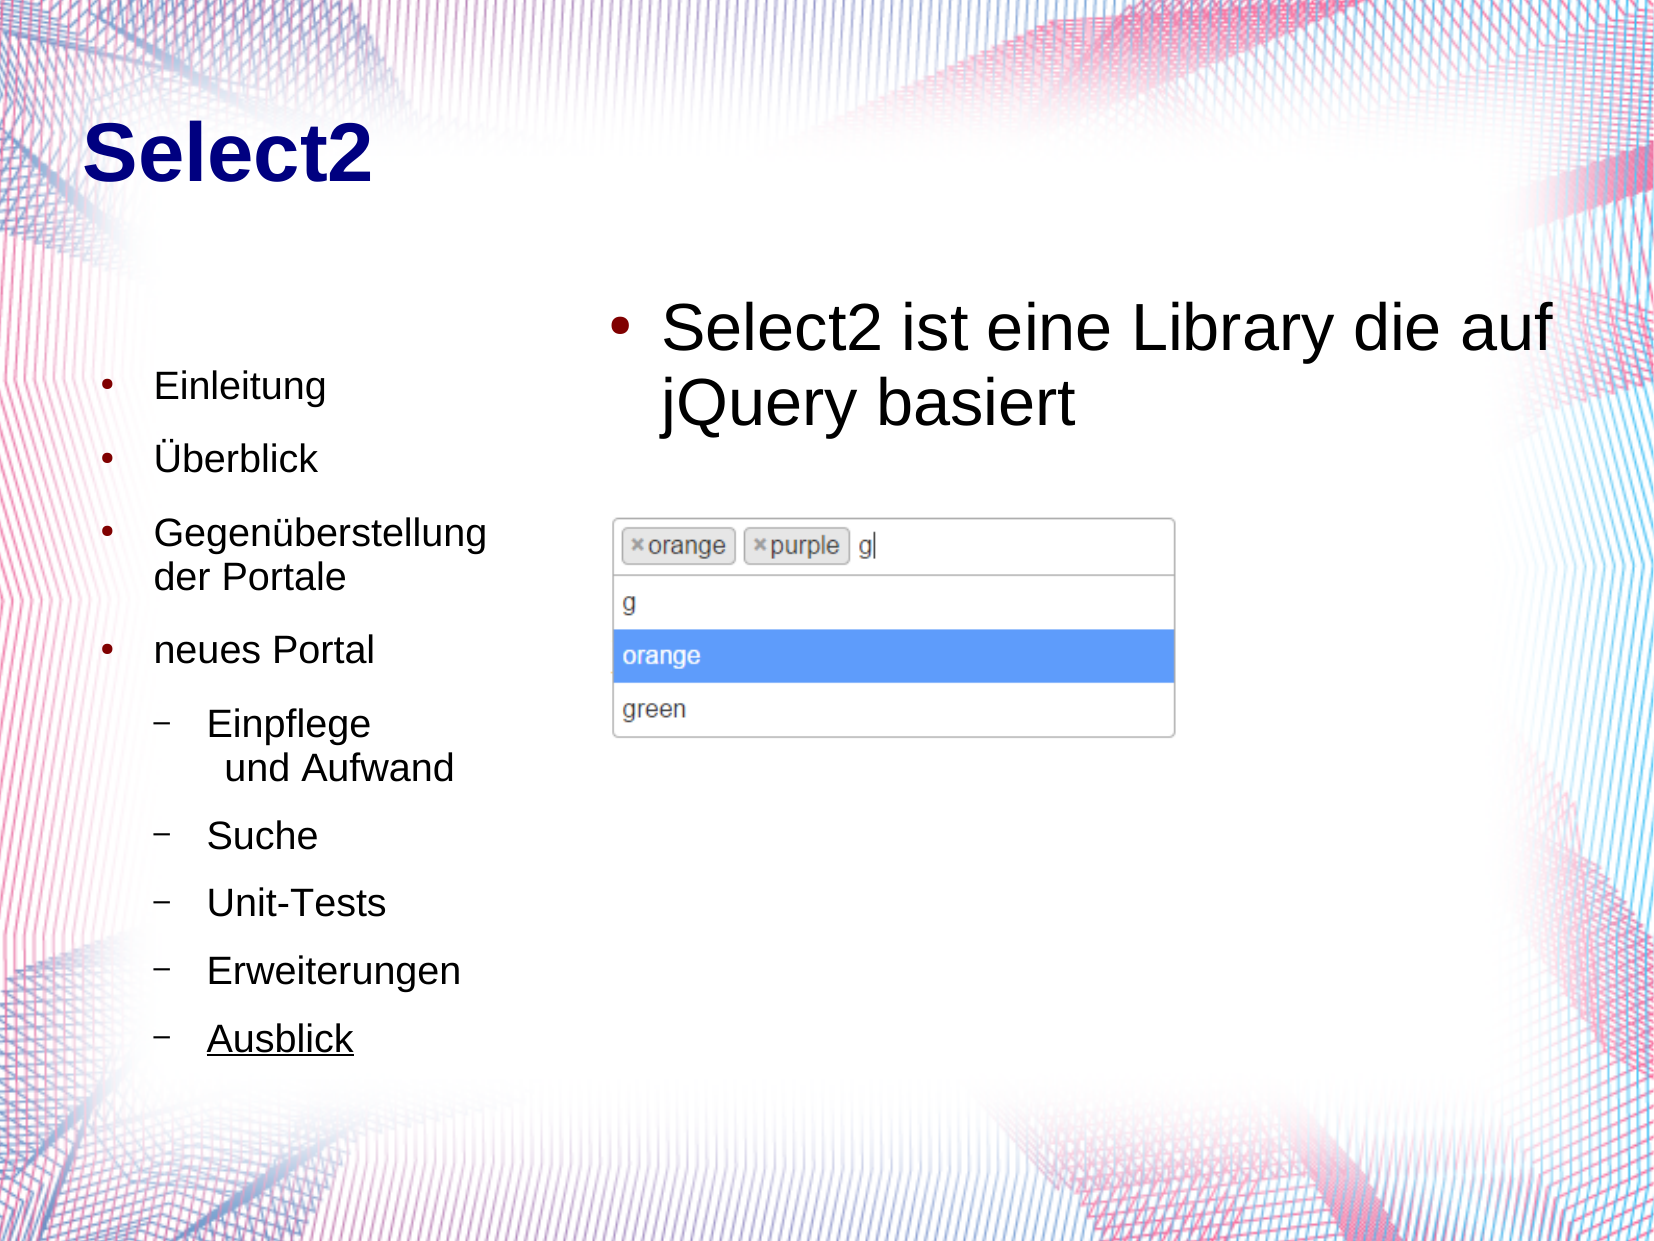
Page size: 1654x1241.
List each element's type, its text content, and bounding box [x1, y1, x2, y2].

list Einleitung Überblick Gegenüberstellung der Portale neues Portal Einpflege und Aufwand Suche Unit-Tests Erweiterungen Ausblick [82, 290, 520, 1109]
list Select2 ist eine Library die auf jQuery basiert [590, 290, 1572, 1109]
picture [0, 0, 1654, 1241]
title Select2 [82, 49, 1571, 257]
